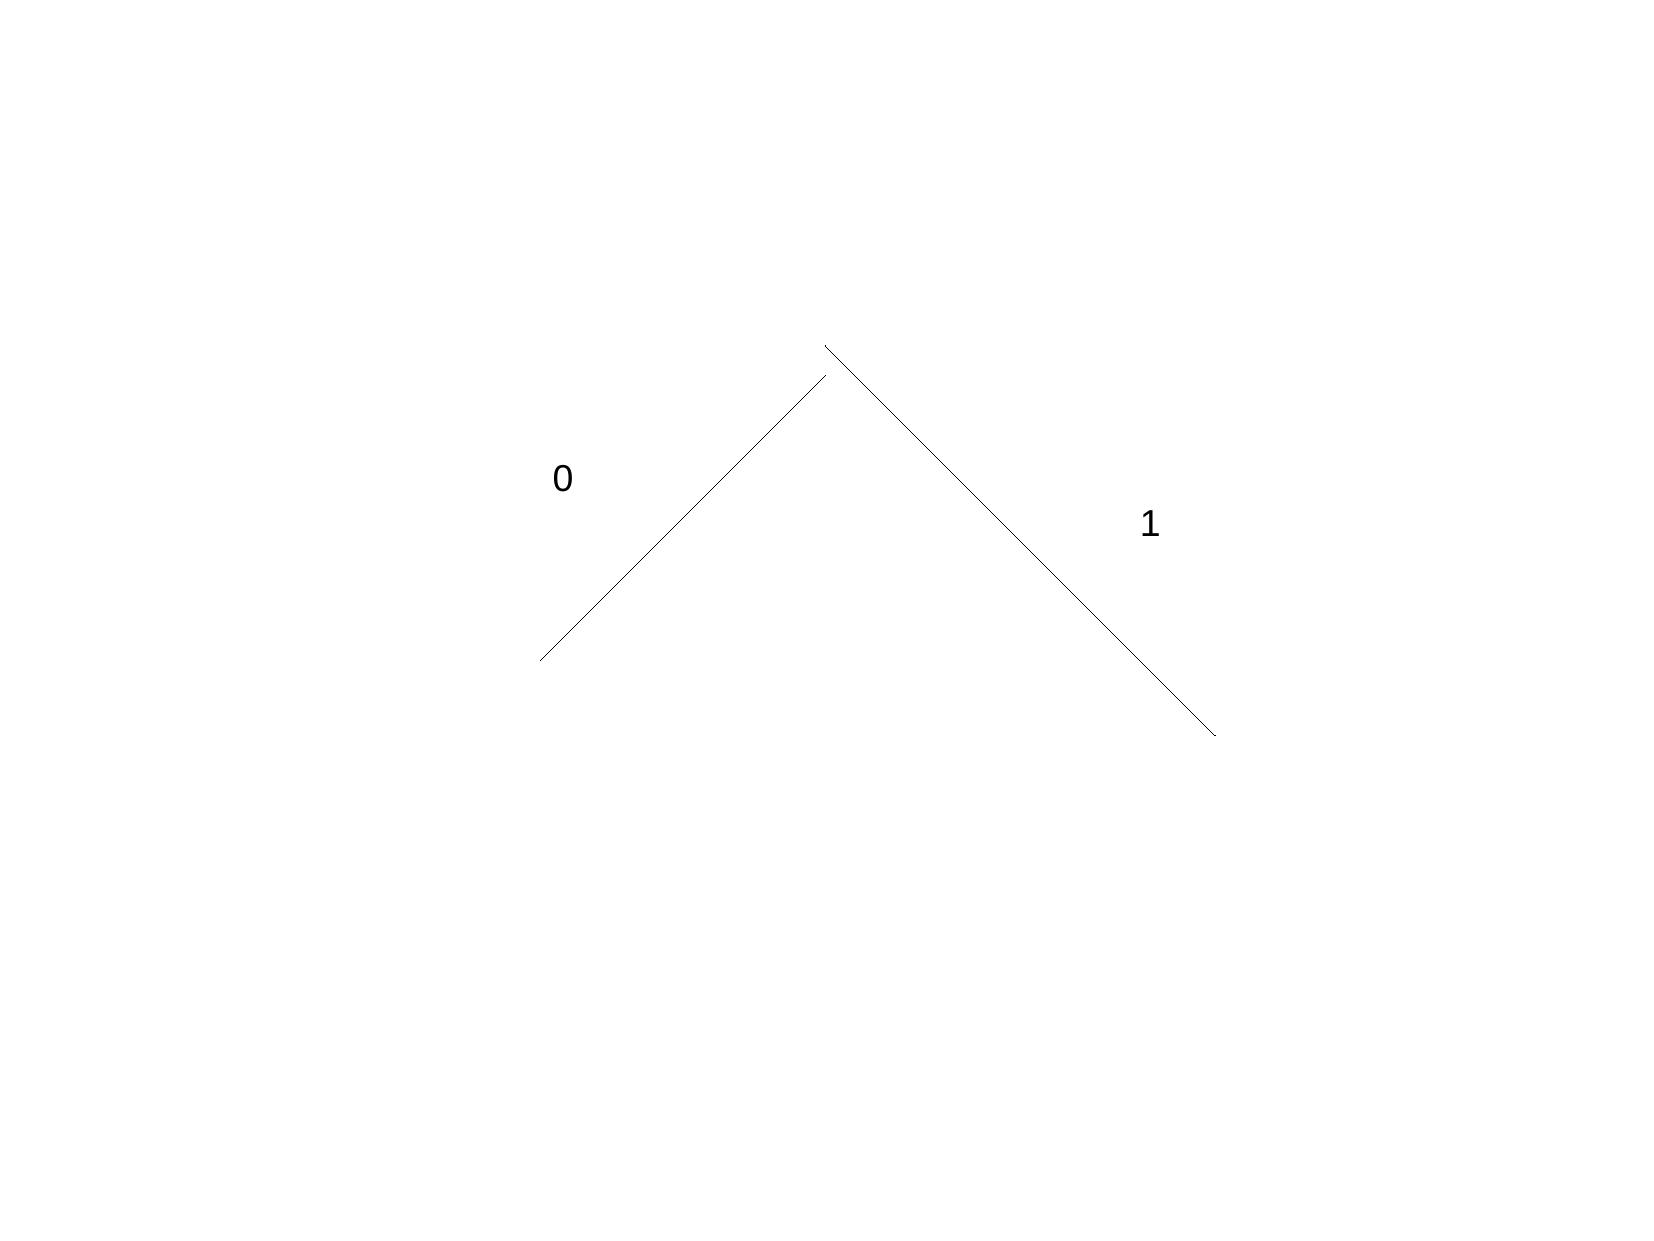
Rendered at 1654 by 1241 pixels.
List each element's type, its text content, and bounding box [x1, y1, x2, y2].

text_box 0 [537, 450, 589, 507]
text_box 1 [1125, 495, 1176, 552]
